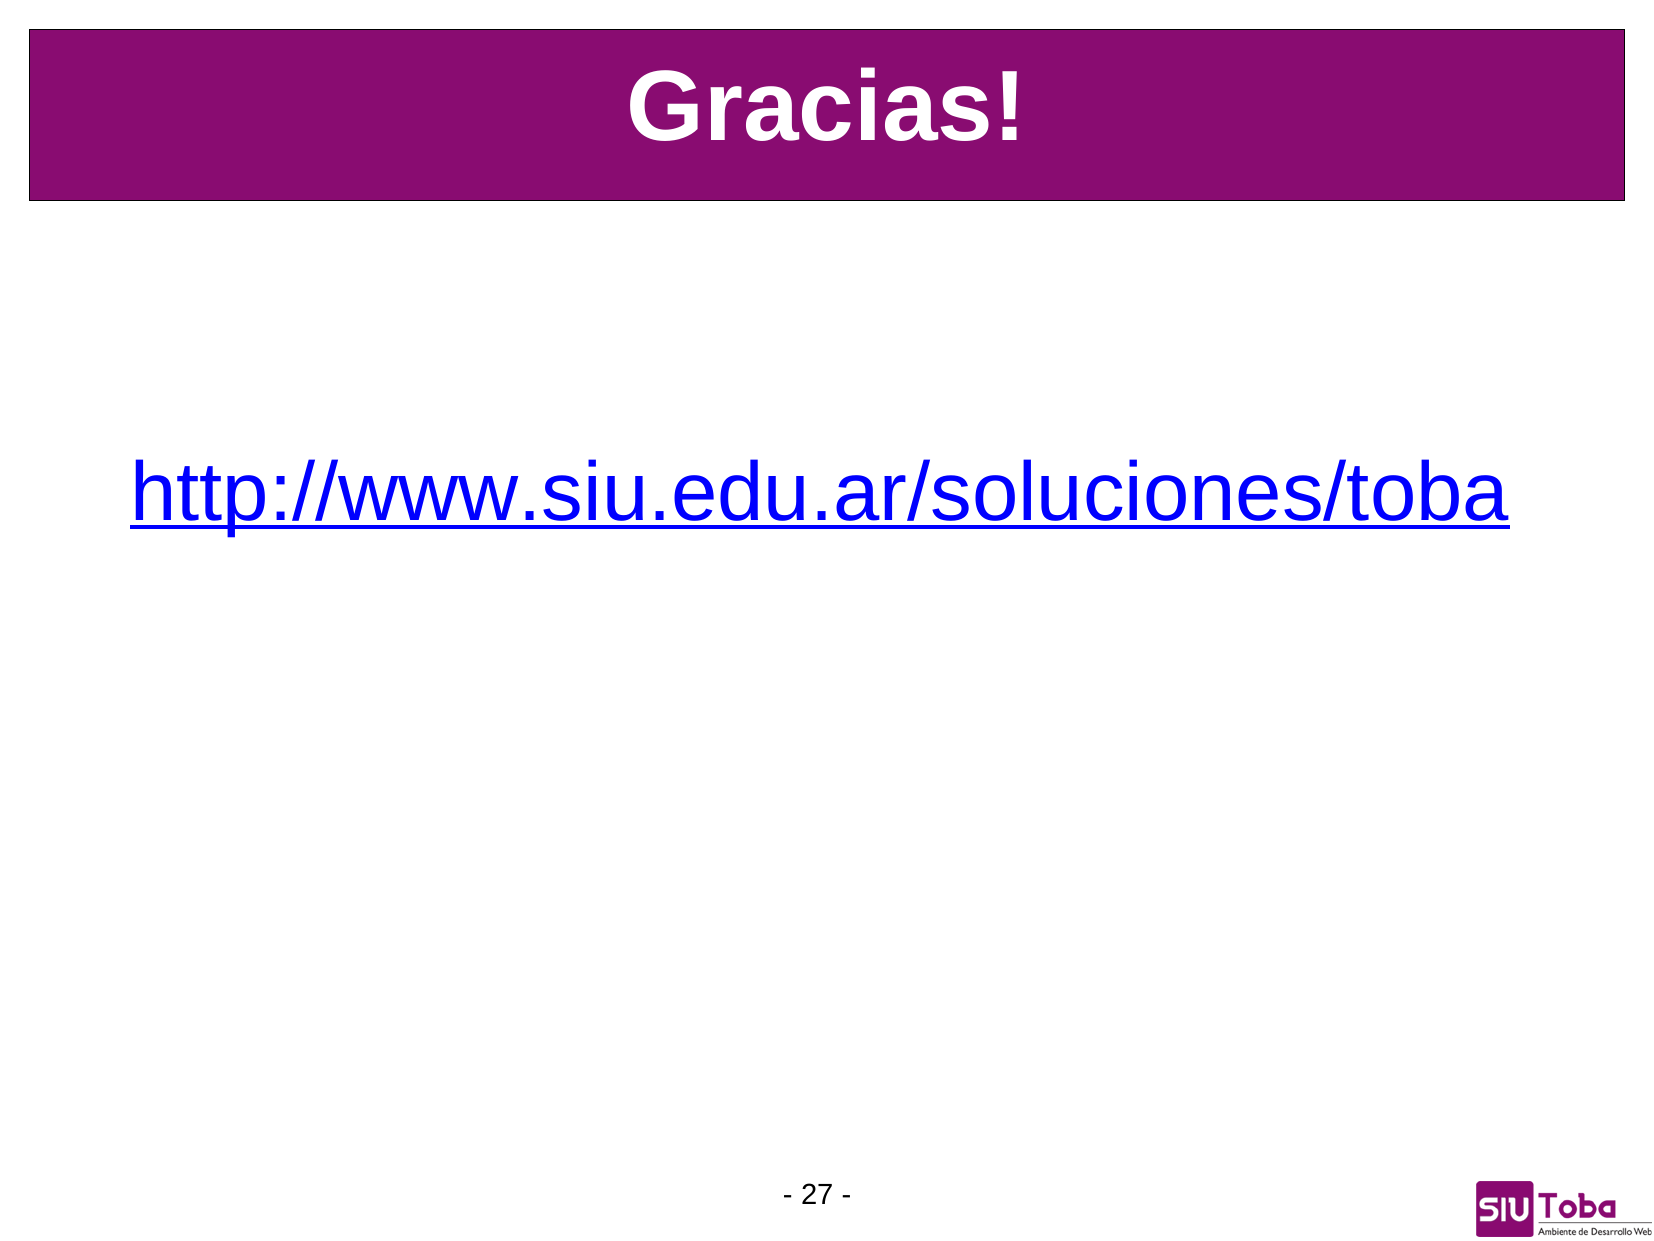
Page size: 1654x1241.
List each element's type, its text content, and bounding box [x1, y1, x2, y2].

list http://www.siu.edu.ar/soluciones/toba [112, 445, 1530, 751]
title Gracias! [59, 47, 1595, 166]
picture [1476, 1181, 1652, 1237]
